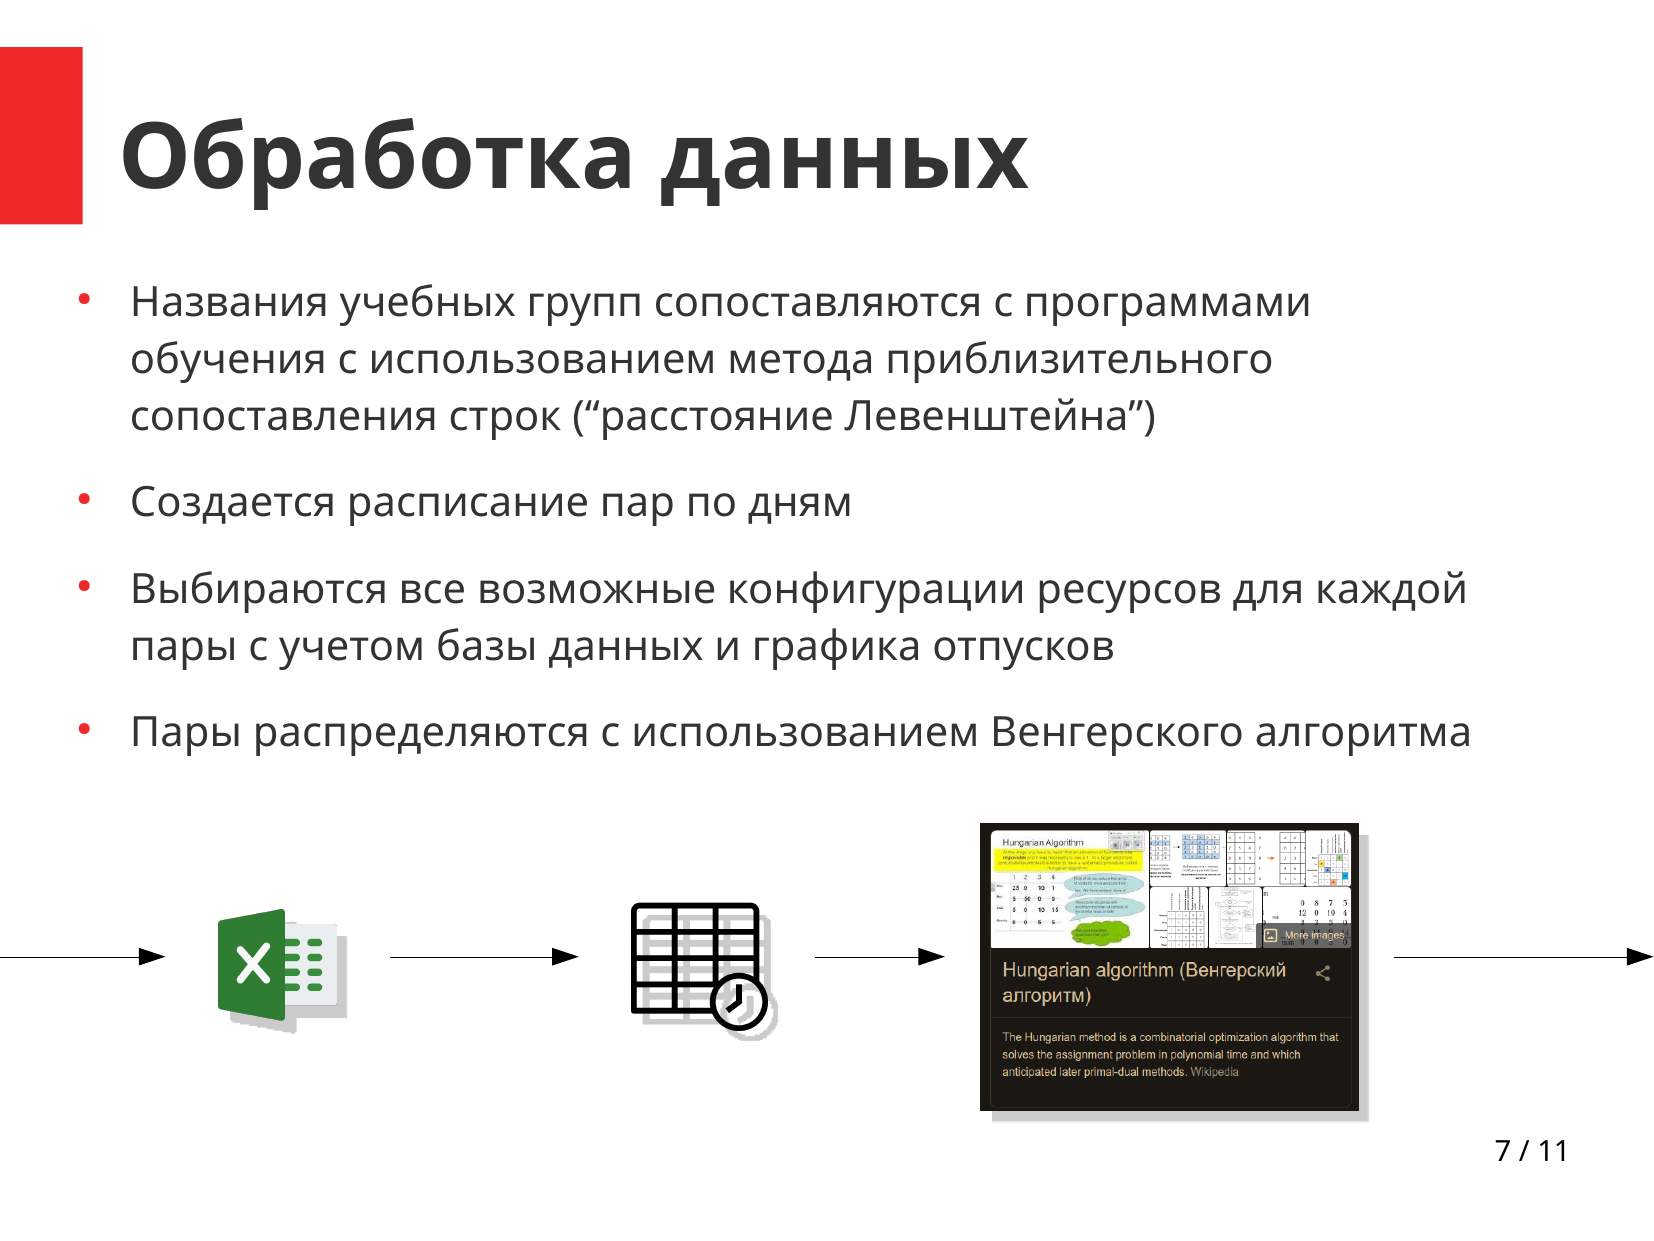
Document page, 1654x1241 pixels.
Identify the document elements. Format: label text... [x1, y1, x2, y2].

picture [218, 909, 337, 1028]
title Обработка данных [118, 49, 1571, 257]
picture [980, 823, 1359, 1111]
picture [622, 885, 768, 1032]
list Названия учебных групп сопоставляются с программами обучения с использованием метода приблизительного сопоставления строк (“расстояние Левенштейна”) Создается расписание пар по дням Выбираются все возможные конфигурации ресурсов для каждой пары с учетом базы данных и графика отпусков Пары распределяются с использованием Венгерского алгоритма [59, 271, 1477, 674]
